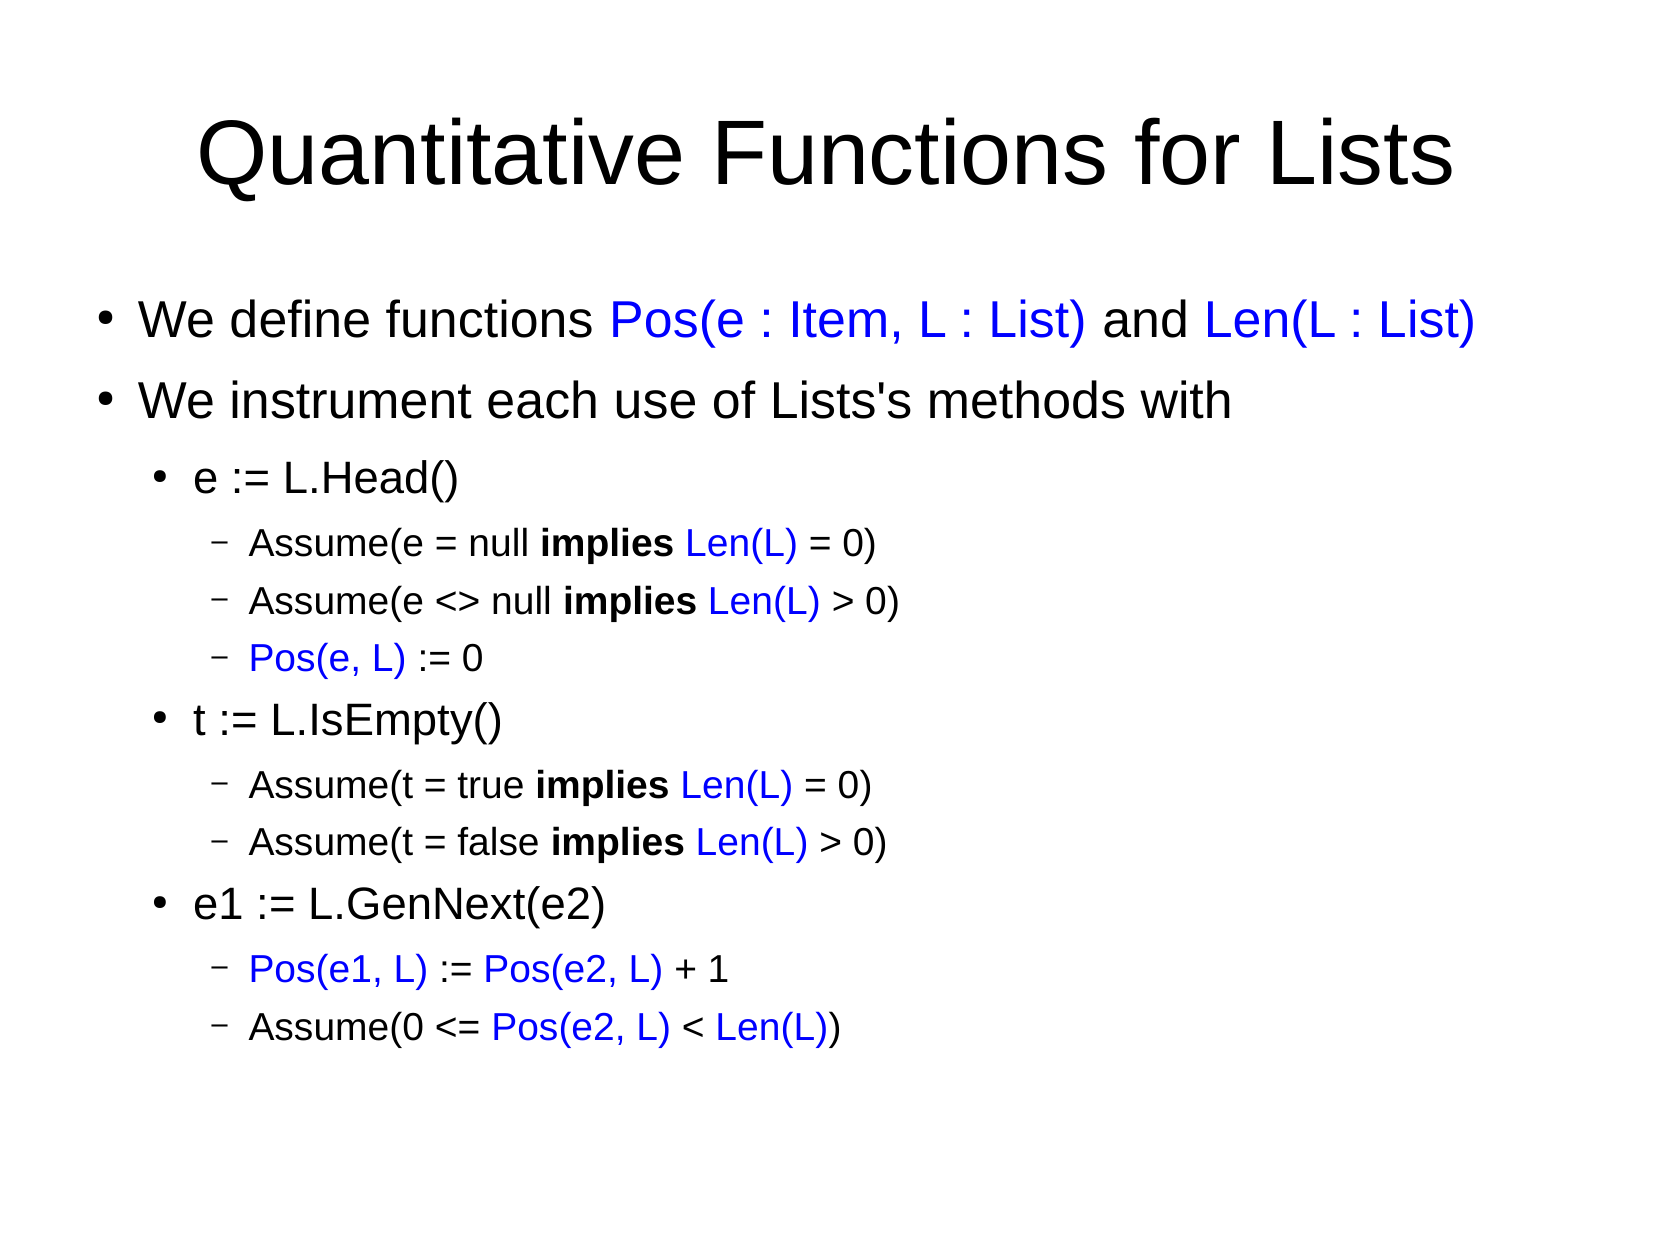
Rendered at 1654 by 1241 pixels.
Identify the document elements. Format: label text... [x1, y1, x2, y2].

list We define functions Pos(e : Item, L : List) and Len(L : List) We instrument each use of Lists's methods with e := L.Head() Assume(e = null implies Len(L) = 0) Assume(e <> null implies Len(L) > 0) Pos(e, L) := 0 t := L.IsEmpty() Assume(t = true implies Len(L) = 0) Assume(t = false implies Len(L) > 0) e1 := L.GenNext(e2) Pos(e1, L) := Pos(e2, L) + 1 Assume(0 <= Pos(e2, L) < Len(L)) [82, 290, 1571, 1051]
title Quantitative Functions for Lists [82, 56, 1571, 250]
